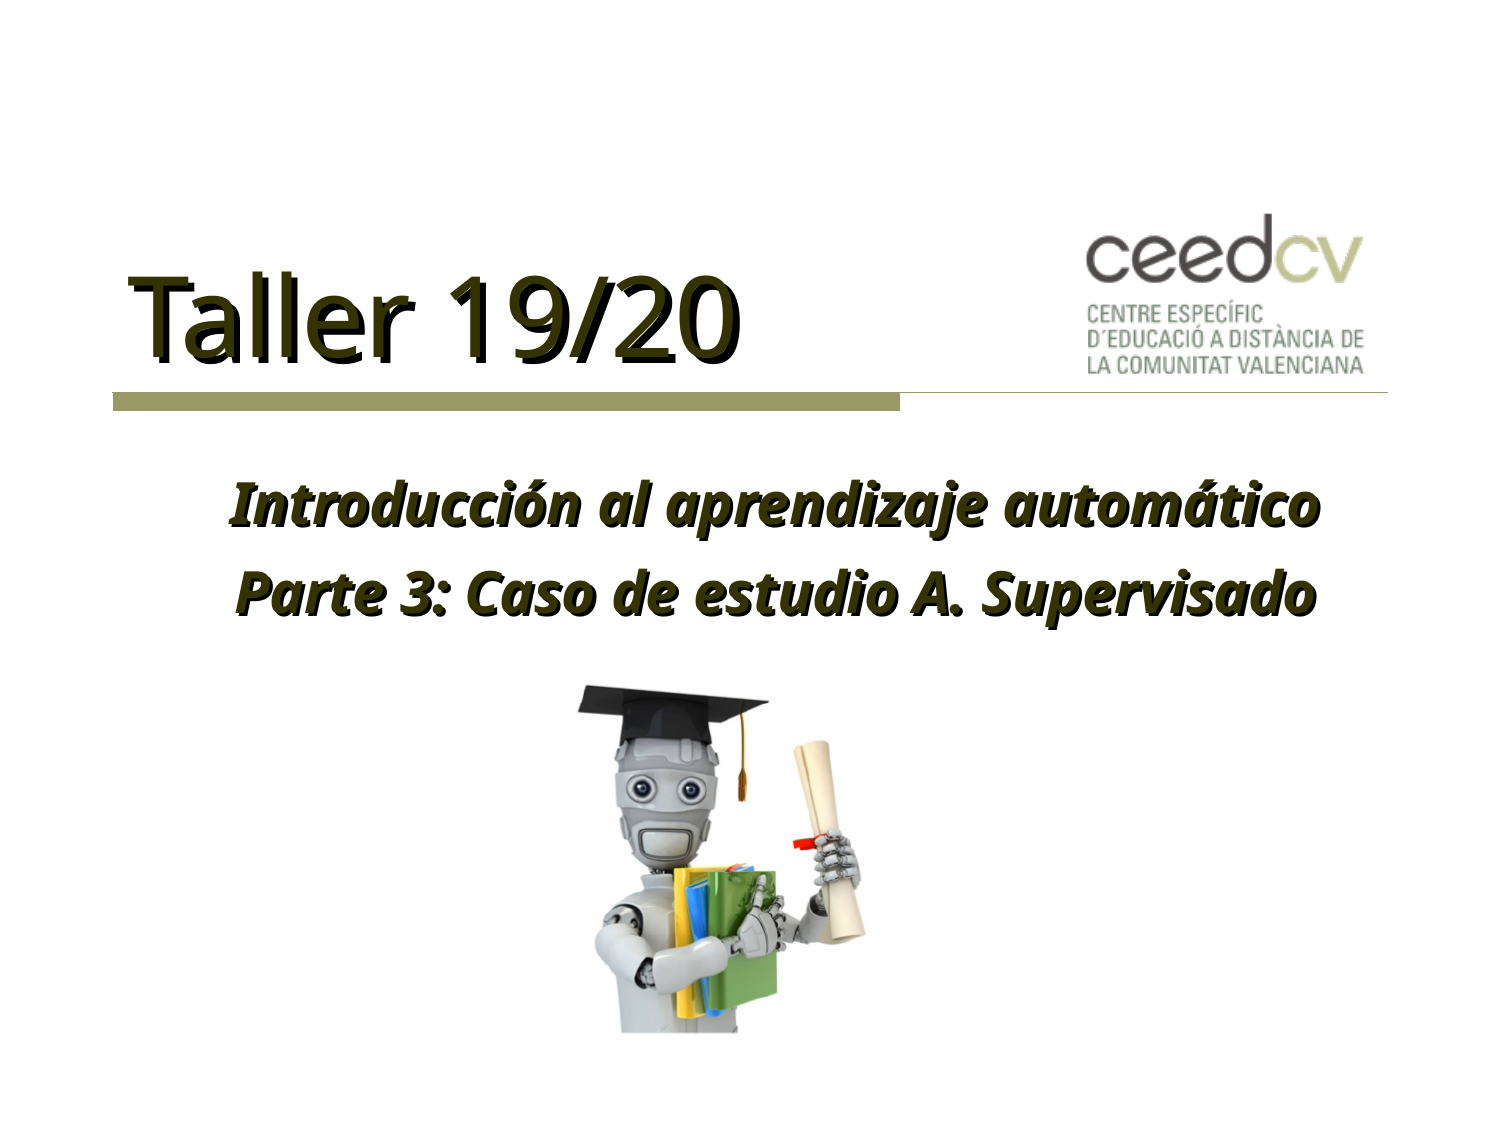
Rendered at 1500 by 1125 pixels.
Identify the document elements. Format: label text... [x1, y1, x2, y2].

picture [543, 661, 871, 1040]
title Taller 19/20 [112, 162, 1388, 388]
subtitle Introducción al aprendizaje automático Parte 3: Caso de estudio A. Supervisado [130, 458, 1347, 745]
picture [1062, 200, 1388, 388]
